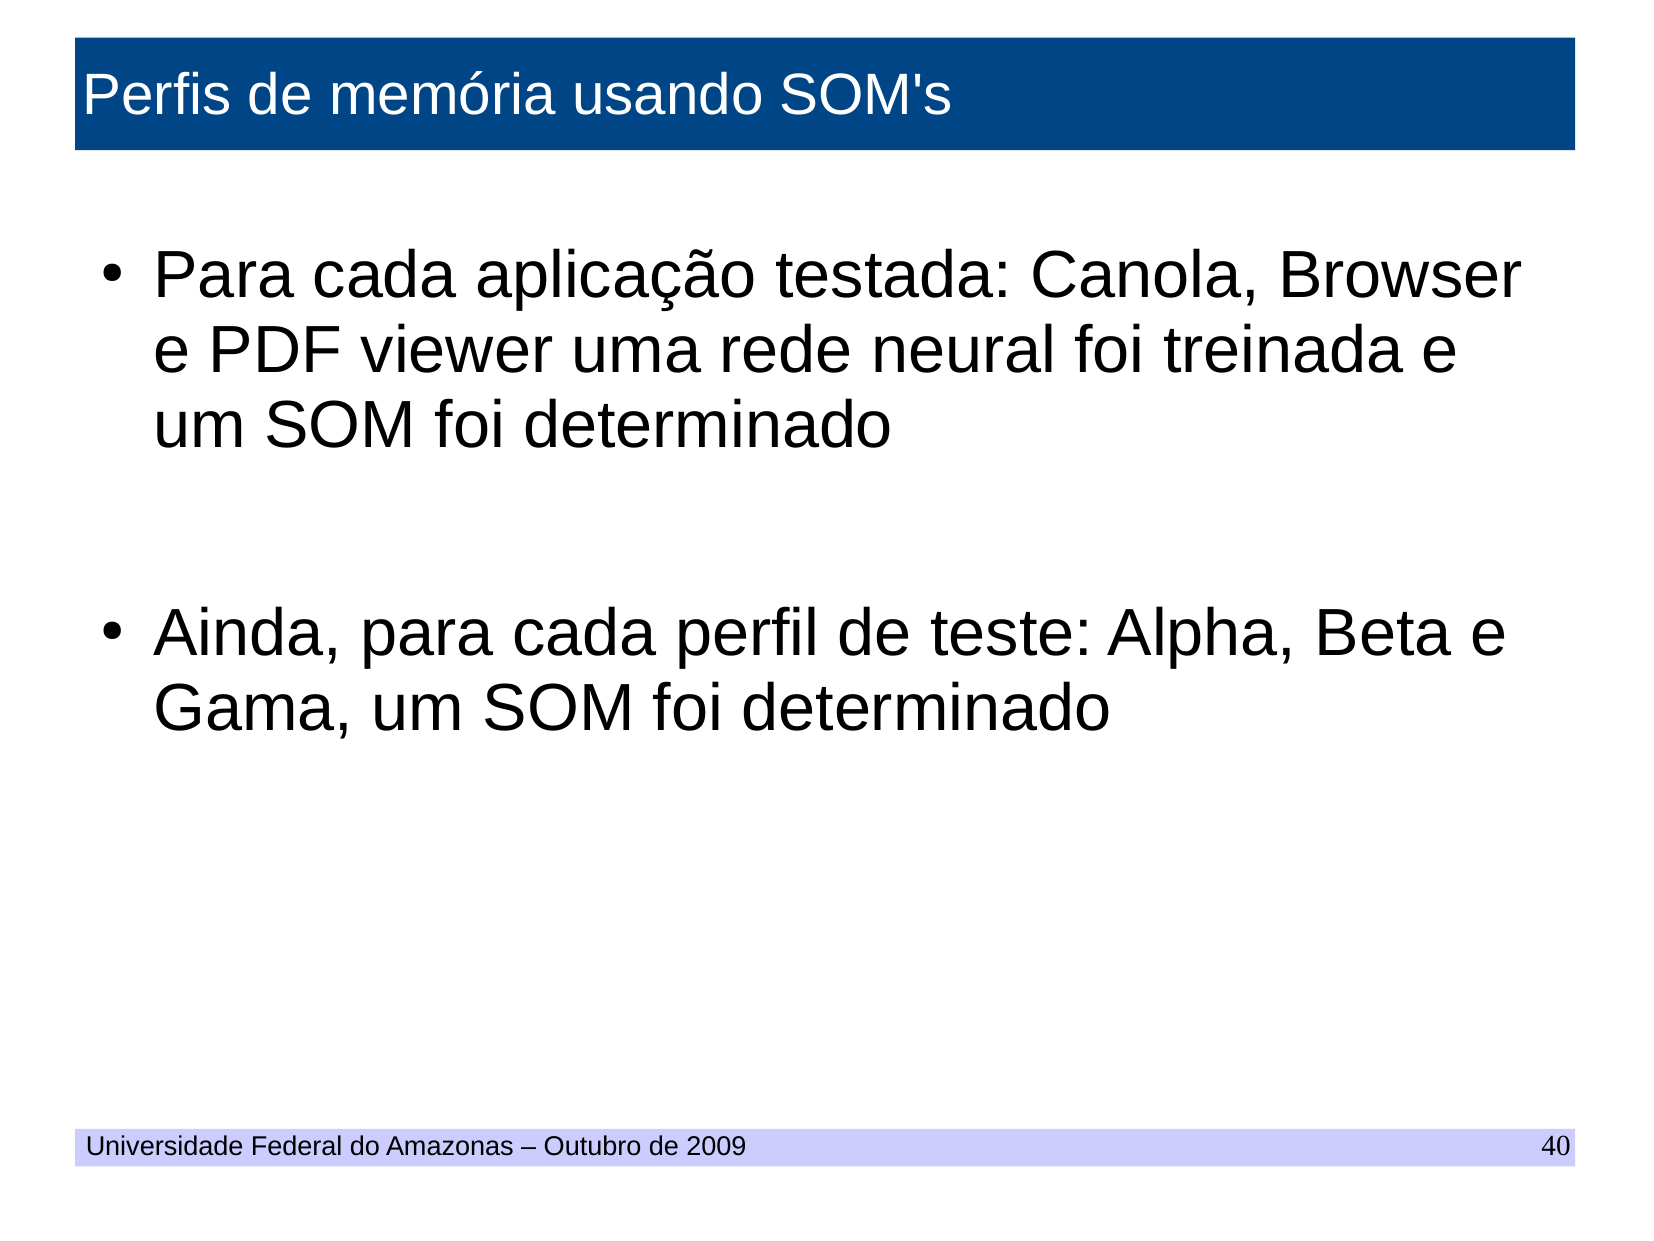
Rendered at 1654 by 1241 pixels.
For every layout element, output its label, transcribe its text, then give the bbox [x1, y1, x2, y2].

title Perfis de memória usando SOM's [82, 43, 1571, 145]
list Para cada aplicação testada: Canola, Browser e PDF viewer uma rede neural foi treinada e um SOM foi determinado Ainda, para cada perfil de teste: Alpha, Beta e Gama, um SOM foi determinado [82, 237, 1571, 1056]
